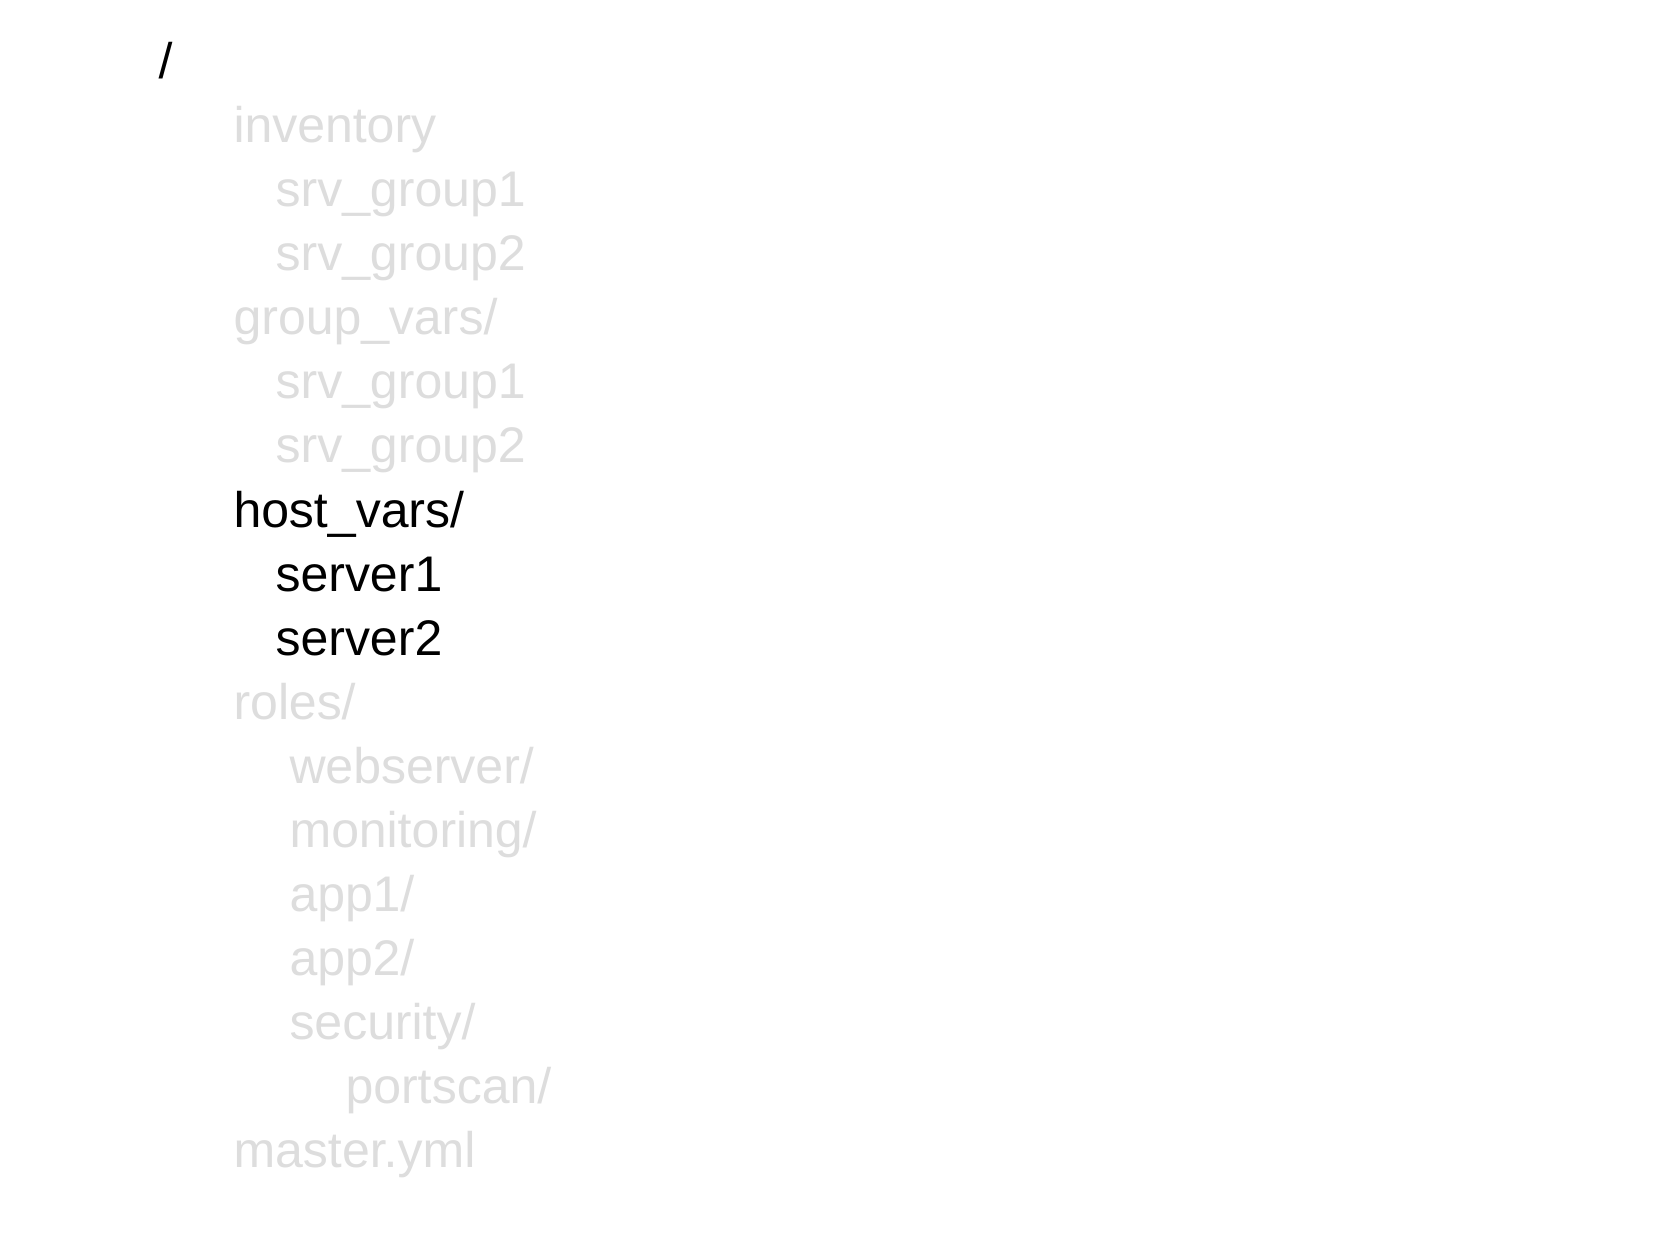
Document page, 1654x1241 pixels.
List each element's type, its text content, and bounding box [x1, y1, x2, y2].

text_box / inventory srv_group1 srv_group2 group_vars/ srv_group1 srv_group2 host_vars/ server1 server2 roles/ webserver/ monitoring/ app1/ app2/ security/ portscan/ master.yml [143, 17, 779, 1178]
